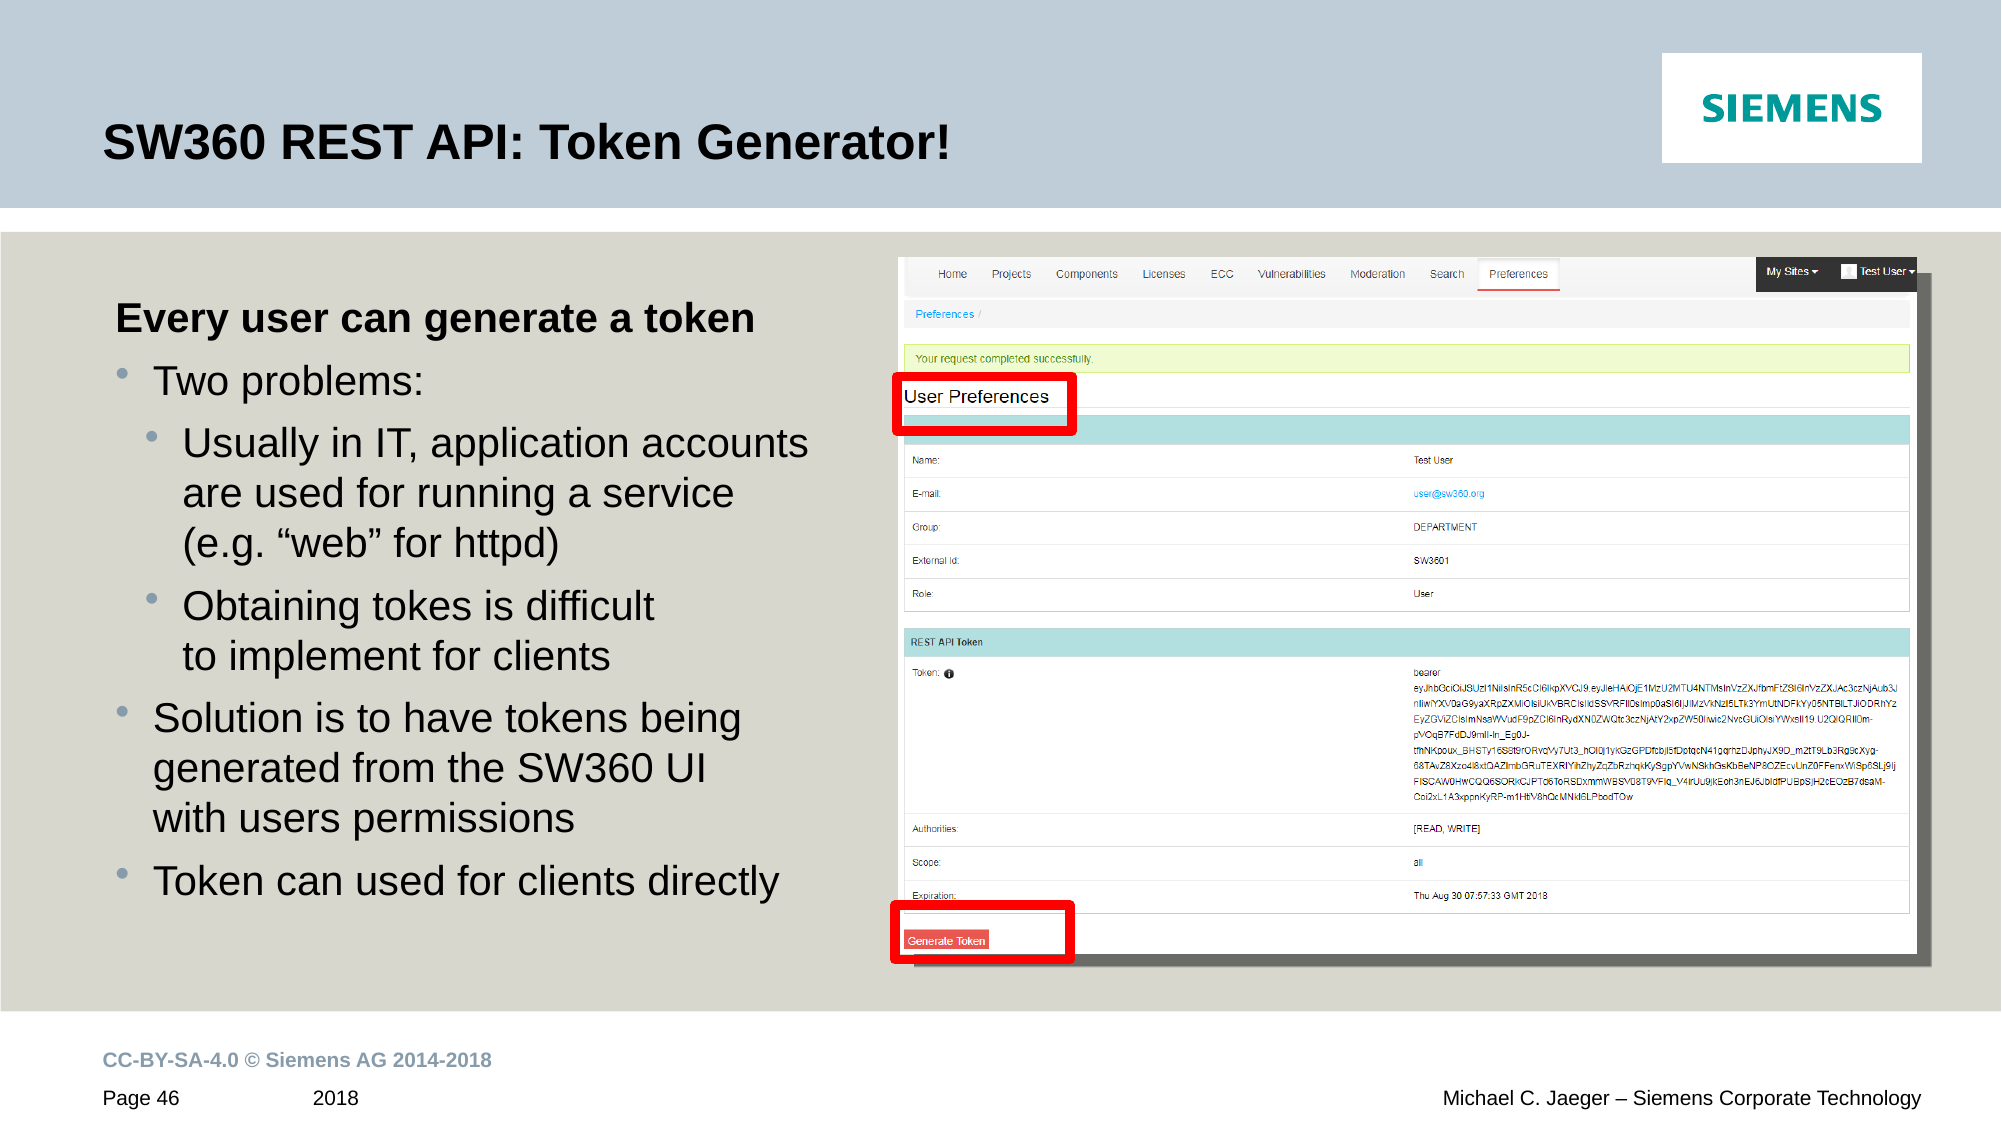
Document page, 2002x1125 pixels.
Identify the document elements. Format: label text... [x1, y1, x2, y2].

picture [900, 910, 1065, 954]
text_box [0, 231, 2001, 1012]
list Every user can generate a token Two problems: Usually in IT, application accounts are used for running a service (e.g. “web” for httpd) Obtaining tokes is difficult to implement for clients Solution is to have tokens being generated from the SW360 UI with users permissions Token can used for clients directly [115, 290, 898, 910]
picture [898, 257, 1917, 954]
title SW360 REST API: Token Generator! [0, 0, 2001, 208]
picture [902, 381, 1067, 426]
